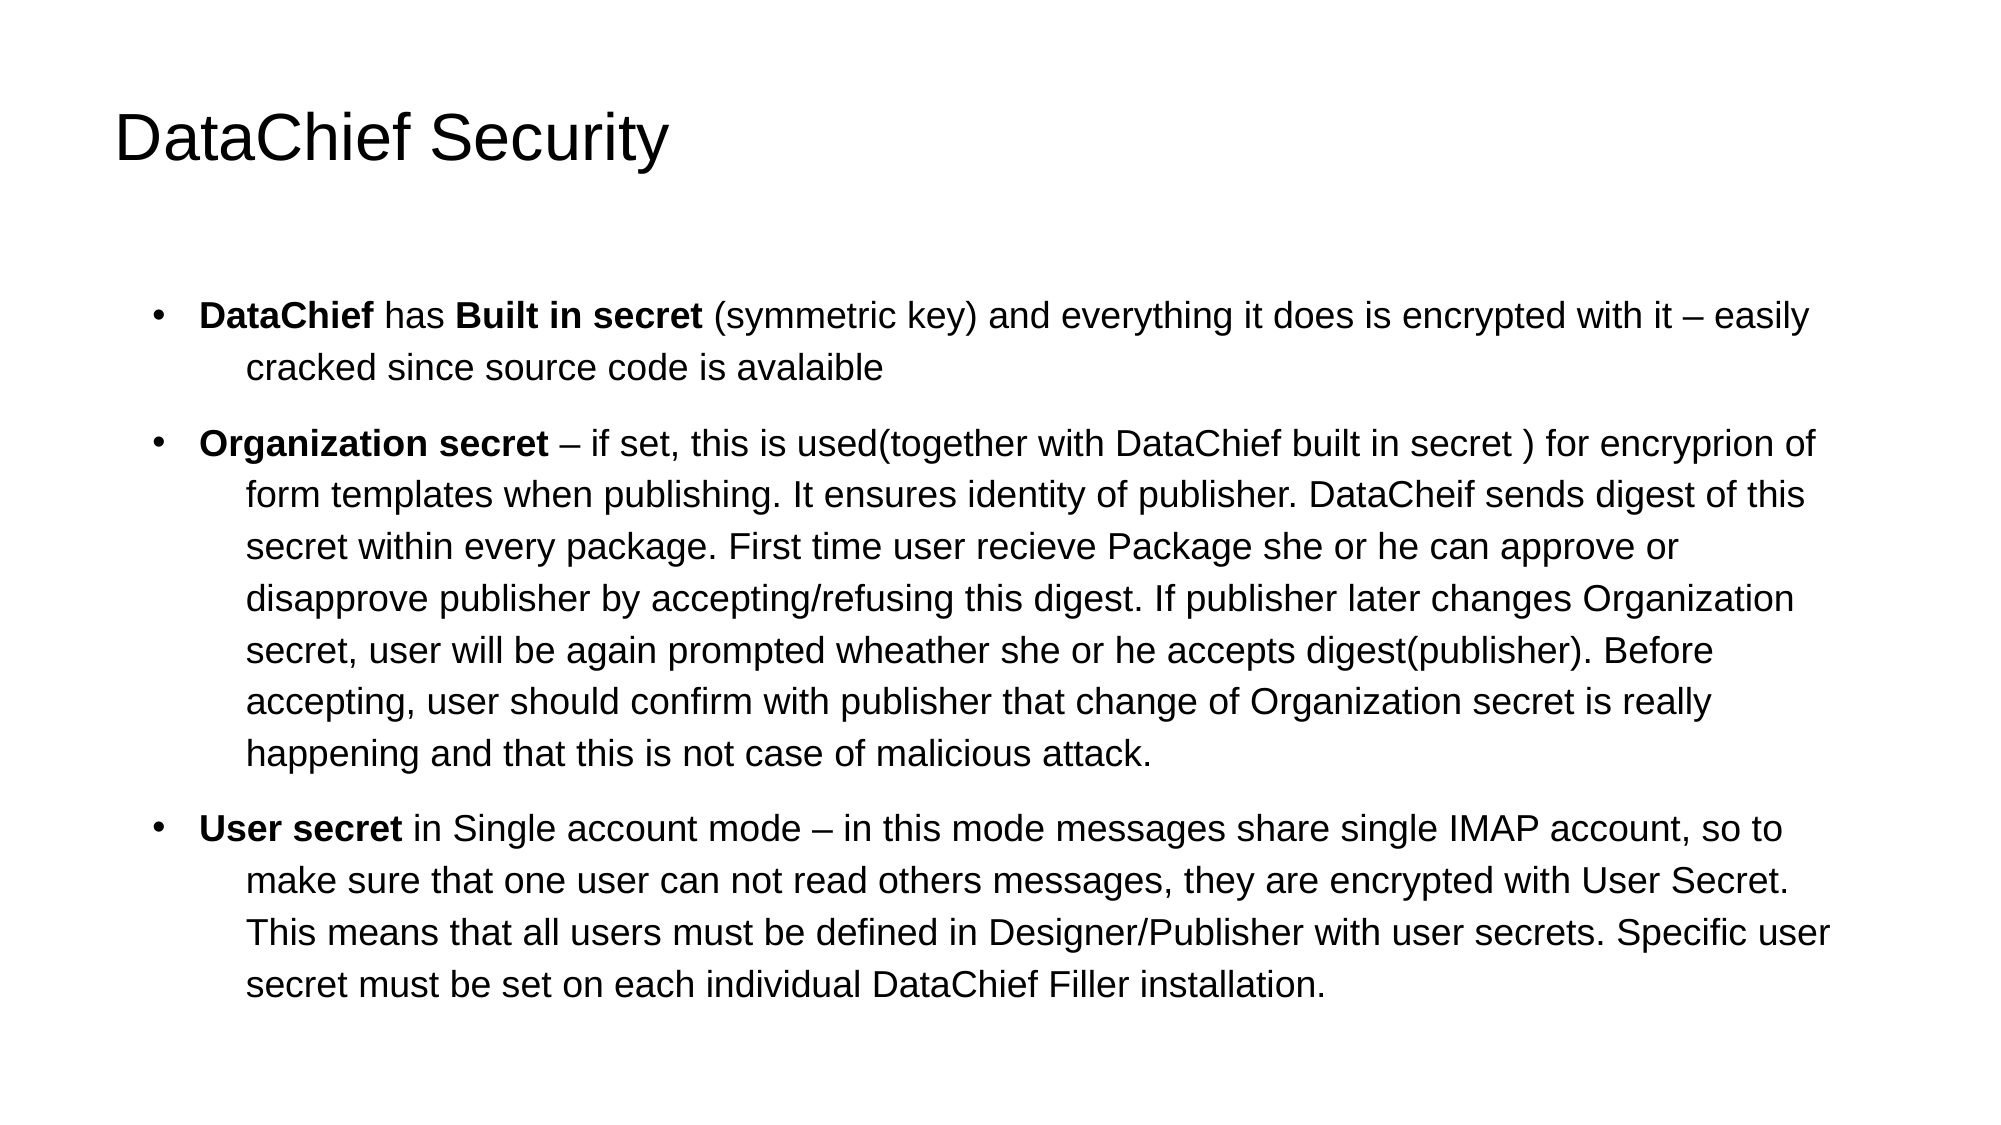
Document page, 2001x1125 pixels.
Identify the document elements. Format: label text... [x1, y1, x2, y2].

title DataChief Security [99, 44, 1901, 233]
list DataChief has Built in secret (symmetric key) and everything it does is encrypted with it – easily cracked since source code is avalaible Organization secret – if set, this is used(together with DataChief built in secret ) for encryprion of form templates when publishing. It ensures identity of publisher. DataCheif sends digest of this secret within every package. First time user recieve Package she or he can approve or disapprove publisher by accepting/refusing this digest. If publisher later changes Organization secret, user will be again prompted wheather she or he accepts digest(publisher). Before accepting, user should confirm with publisher that change of Organization secret is really happening and that this is not case of malicious attack. User secret in Single account mode – in this mode messages share single IMAP account, so to make sure that one user can not read others messages, they are encrypted with User Secret. This means that all users must be defined in Designer/Publisher with user secrets. Specific user secret must be set on each individual DataChief Filler installation. [137, 277, 1863, 1028]
